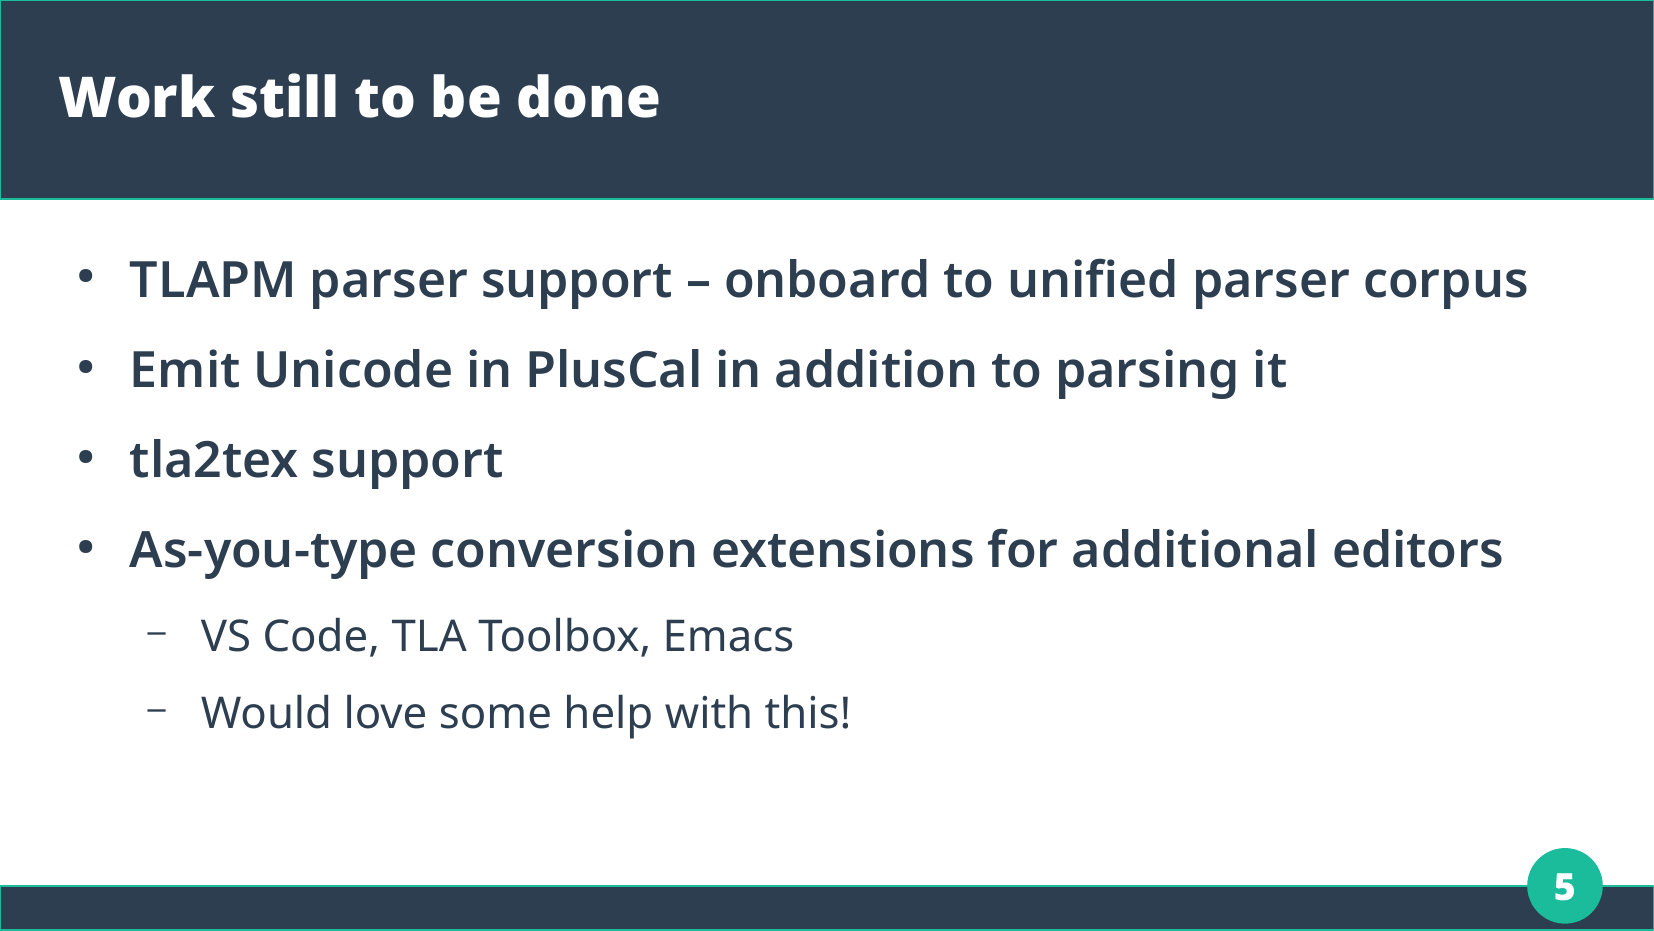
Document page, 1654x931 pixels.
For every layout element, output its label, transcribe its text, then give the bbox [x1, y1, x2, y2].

title Work still to be done [59, 37, 1595, 155]
list TLAPM parser support – onboard to unified parser corpus Emit Unicode in PlusCal in addition to parsing it tla2tex support As-you-type conversion extensions for additional editors VS Code, TLA Toolbox, Emacs Would love some help with this! [59, 243, 1595, 864]
